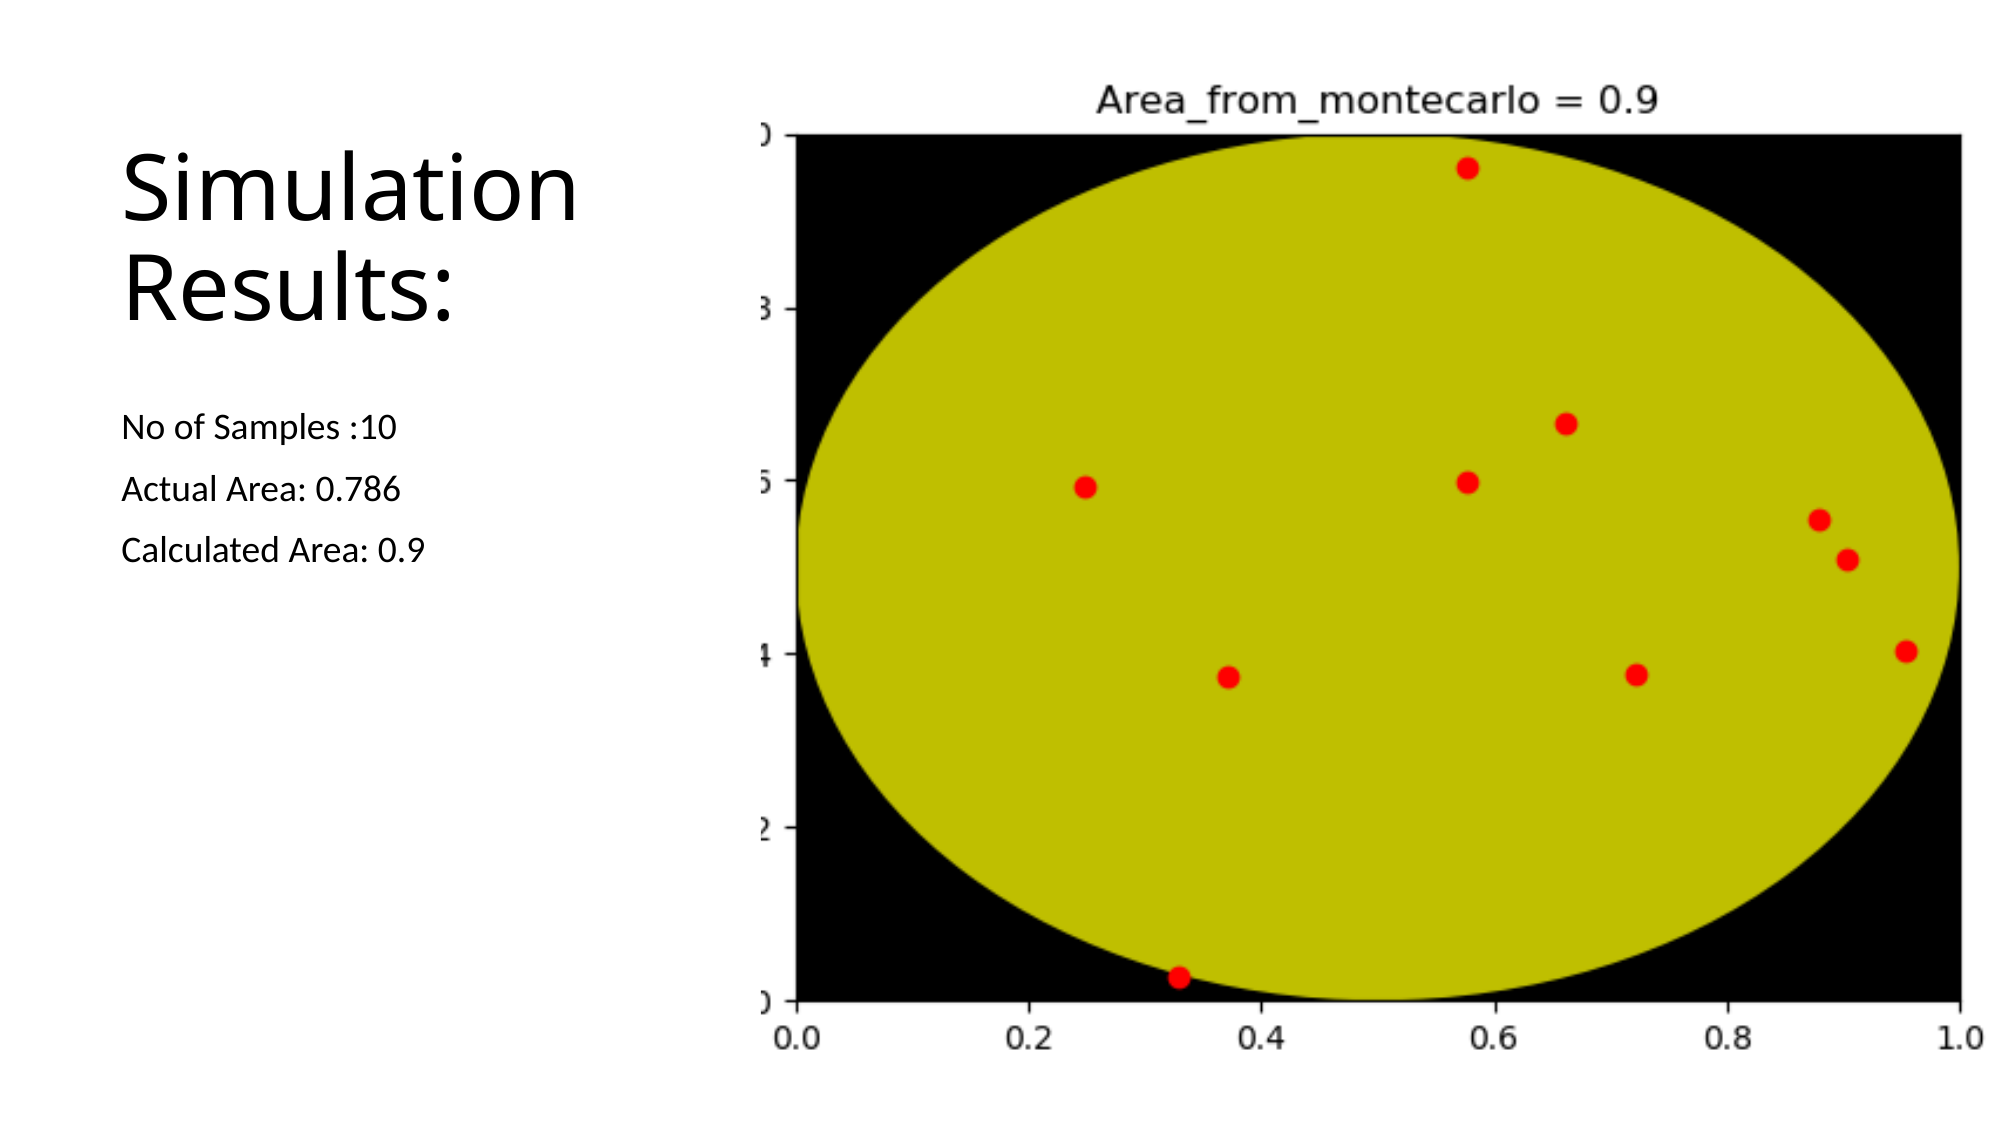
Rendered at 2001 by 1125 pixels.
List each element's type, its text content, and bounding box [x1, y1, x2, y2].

picture [760, 0, 2000, 1125]
title Simulation Results: [106, 103, 706, 379]
list No of Samples :10 Actual Area: 0.786 Calculated Area: 0.9 [106, 399, 706, 1021]
